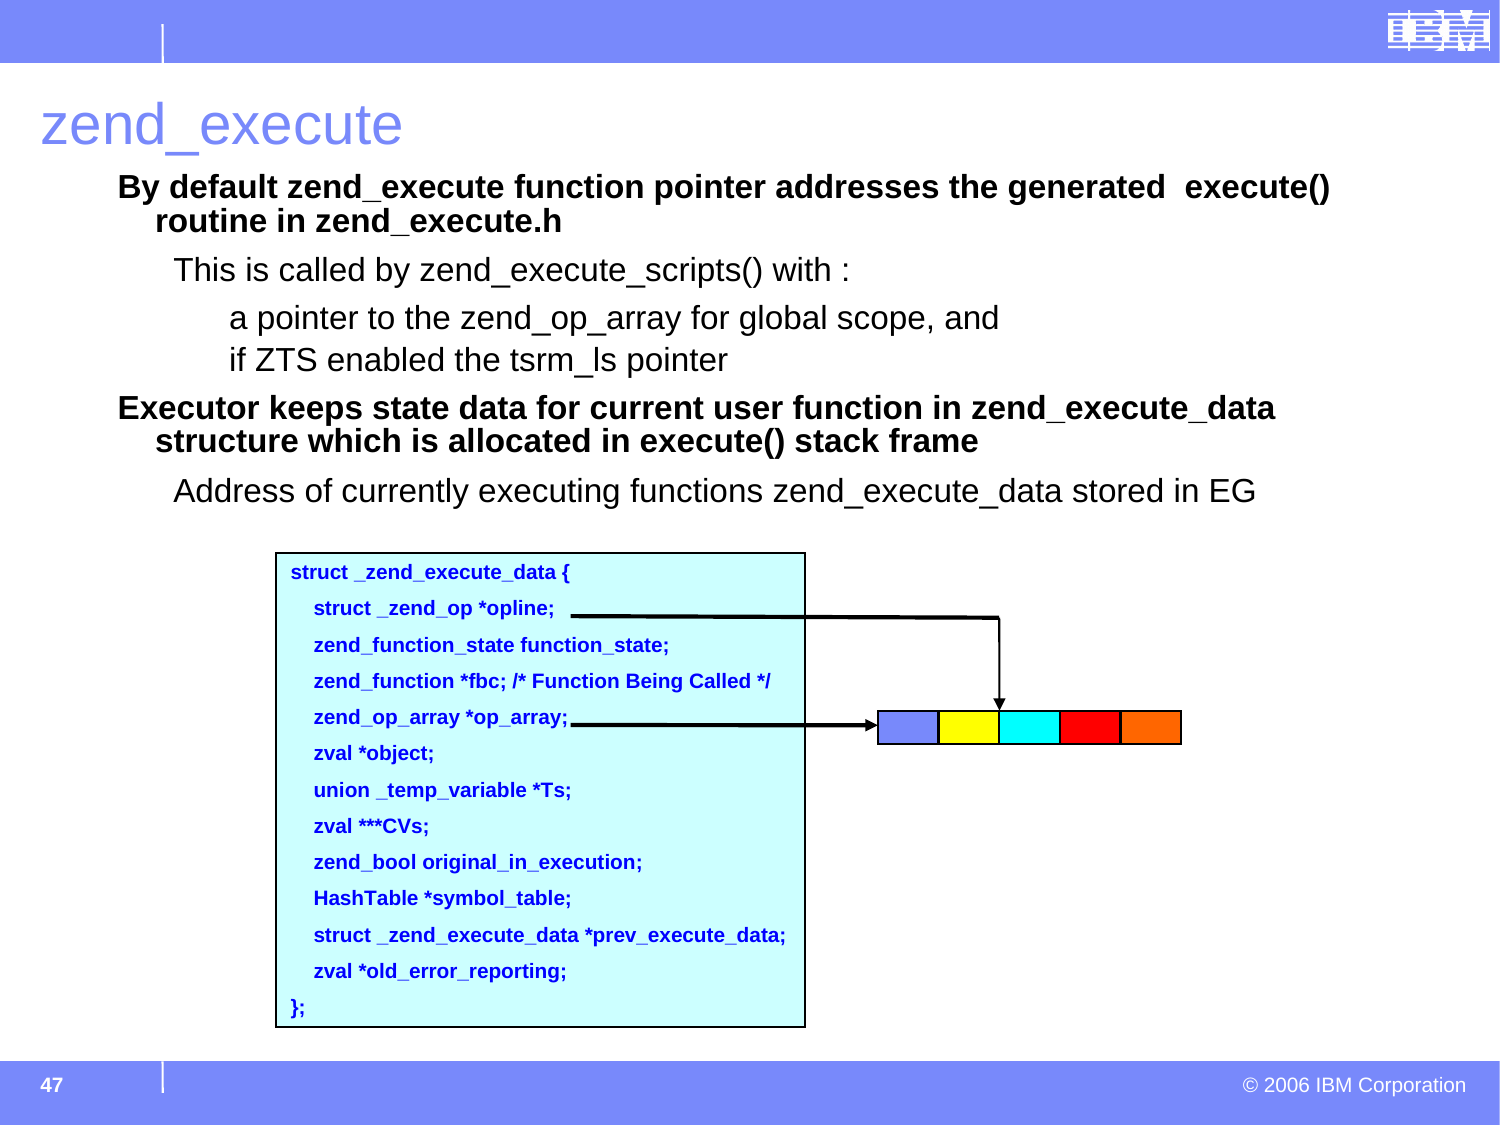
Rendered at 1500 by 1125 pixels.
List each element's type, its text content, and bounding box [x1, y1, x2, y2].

list By default zend_execute function pointer addresses the generated execute() routine in zend_execute.h This is called by zend_execute_scripts() with : a pointer to the zend_op_array for global scope, and if ZTS enabled the tsrm_ls pointer Executor keeps state data for current user function in zend_execute_data structure which is allocated in execute() stack frame Address of currently executing functions zend_execute_data stored in EG [102, 164, 1378, 615]
text_box struct _zend_execute_data { struct _zend_op *opline; zend_function_state function_state; zend_function *fbc; /* Function Being Called */ zend_op_array *op_array; zval *object; union _temp_variable *Ts; zval ***CVs; zend_bool original_in_execution; HashTable *symbol_table; struct _zend_execute_data *prev_execute_data; zval *old_error_reporting; }; [275, 553, 805, 1027]
text_box [877, 710, 1182, 745]
title zend_execute [25, 62, 1378, 165]
